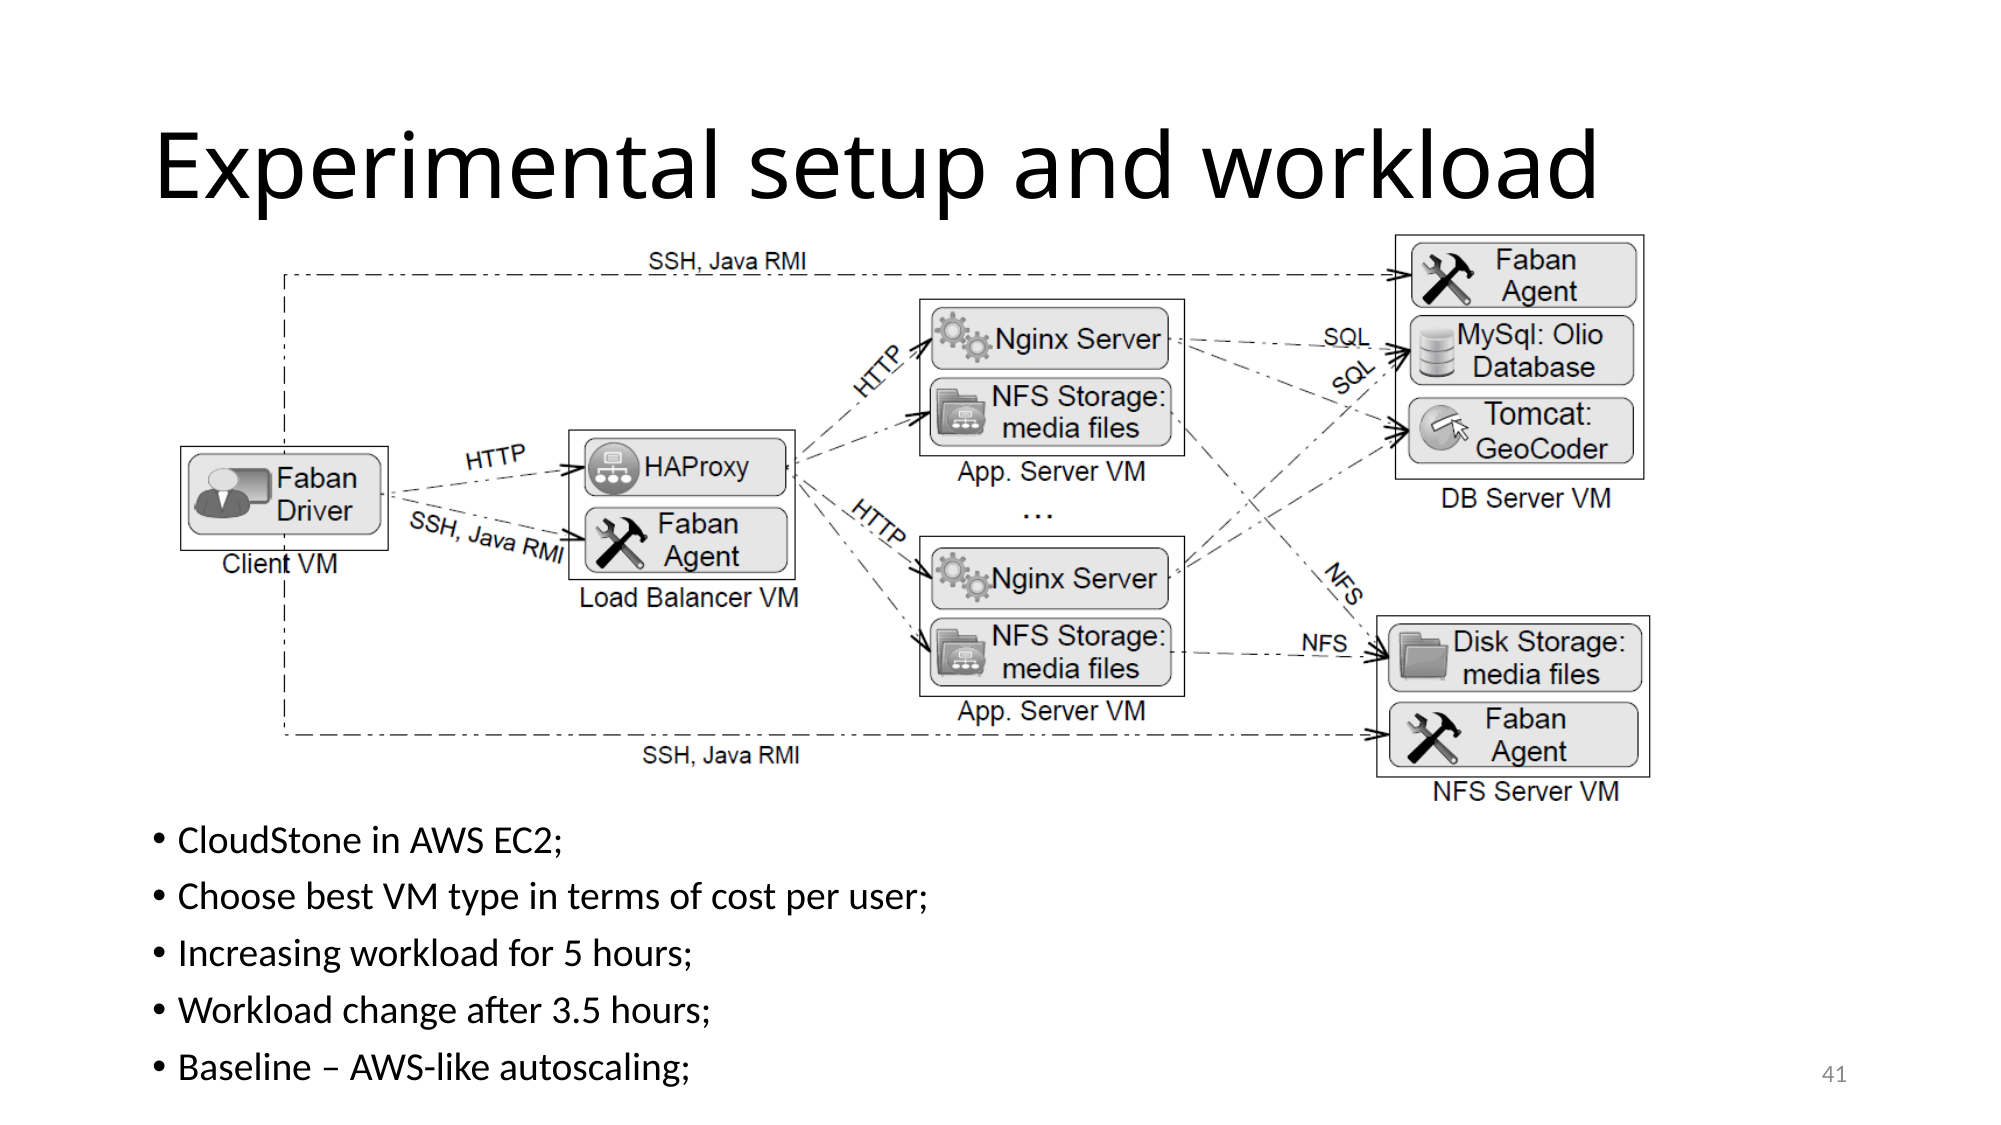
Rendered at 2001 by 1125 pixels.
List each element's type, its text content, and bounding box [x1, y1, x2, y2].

slide_number <number> [1412, 1042, 1863, 1103]
title Experimental setup and workload [137, 59, 1863, 278]
list CloudStone in AWS EC2; Choose best VM type in terms of cost per user; Increasing workload for 5 hours; Workload change after 3.5 hours; Baseline – AWS-like autoscaling; [137, 811, 1863, 1098]
picture [172, 224, 1662, 815]
